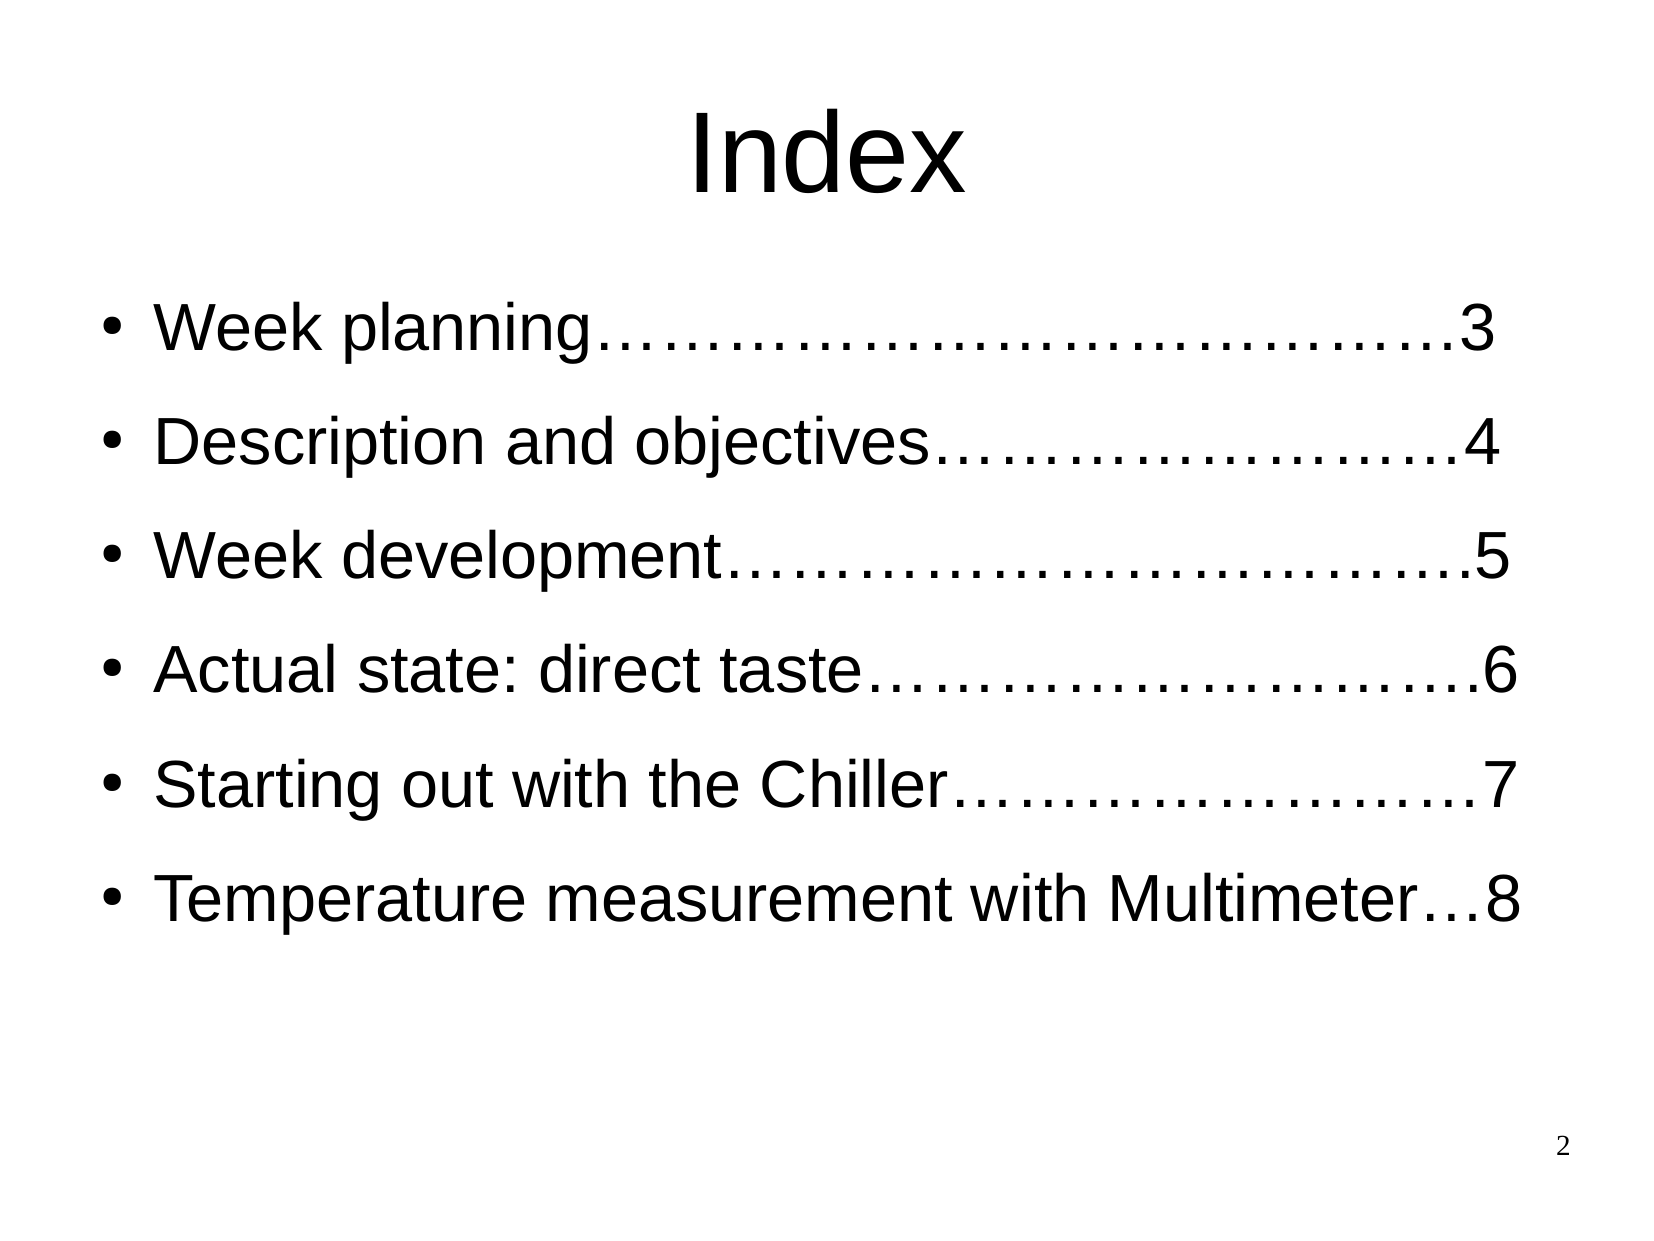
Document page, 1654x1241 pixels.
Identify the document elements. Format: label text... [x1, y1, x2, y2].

title Index [82, 49, 1571, 257]
list Week planning…………………………………3 Description and objectives……………………4 Week development…………………………….5 Actual state: direct taste……………………….6 Starting out with the Chiller……………………7 Temperature measurement with Multimeter…8 [82, 290, 1571, 1010]
